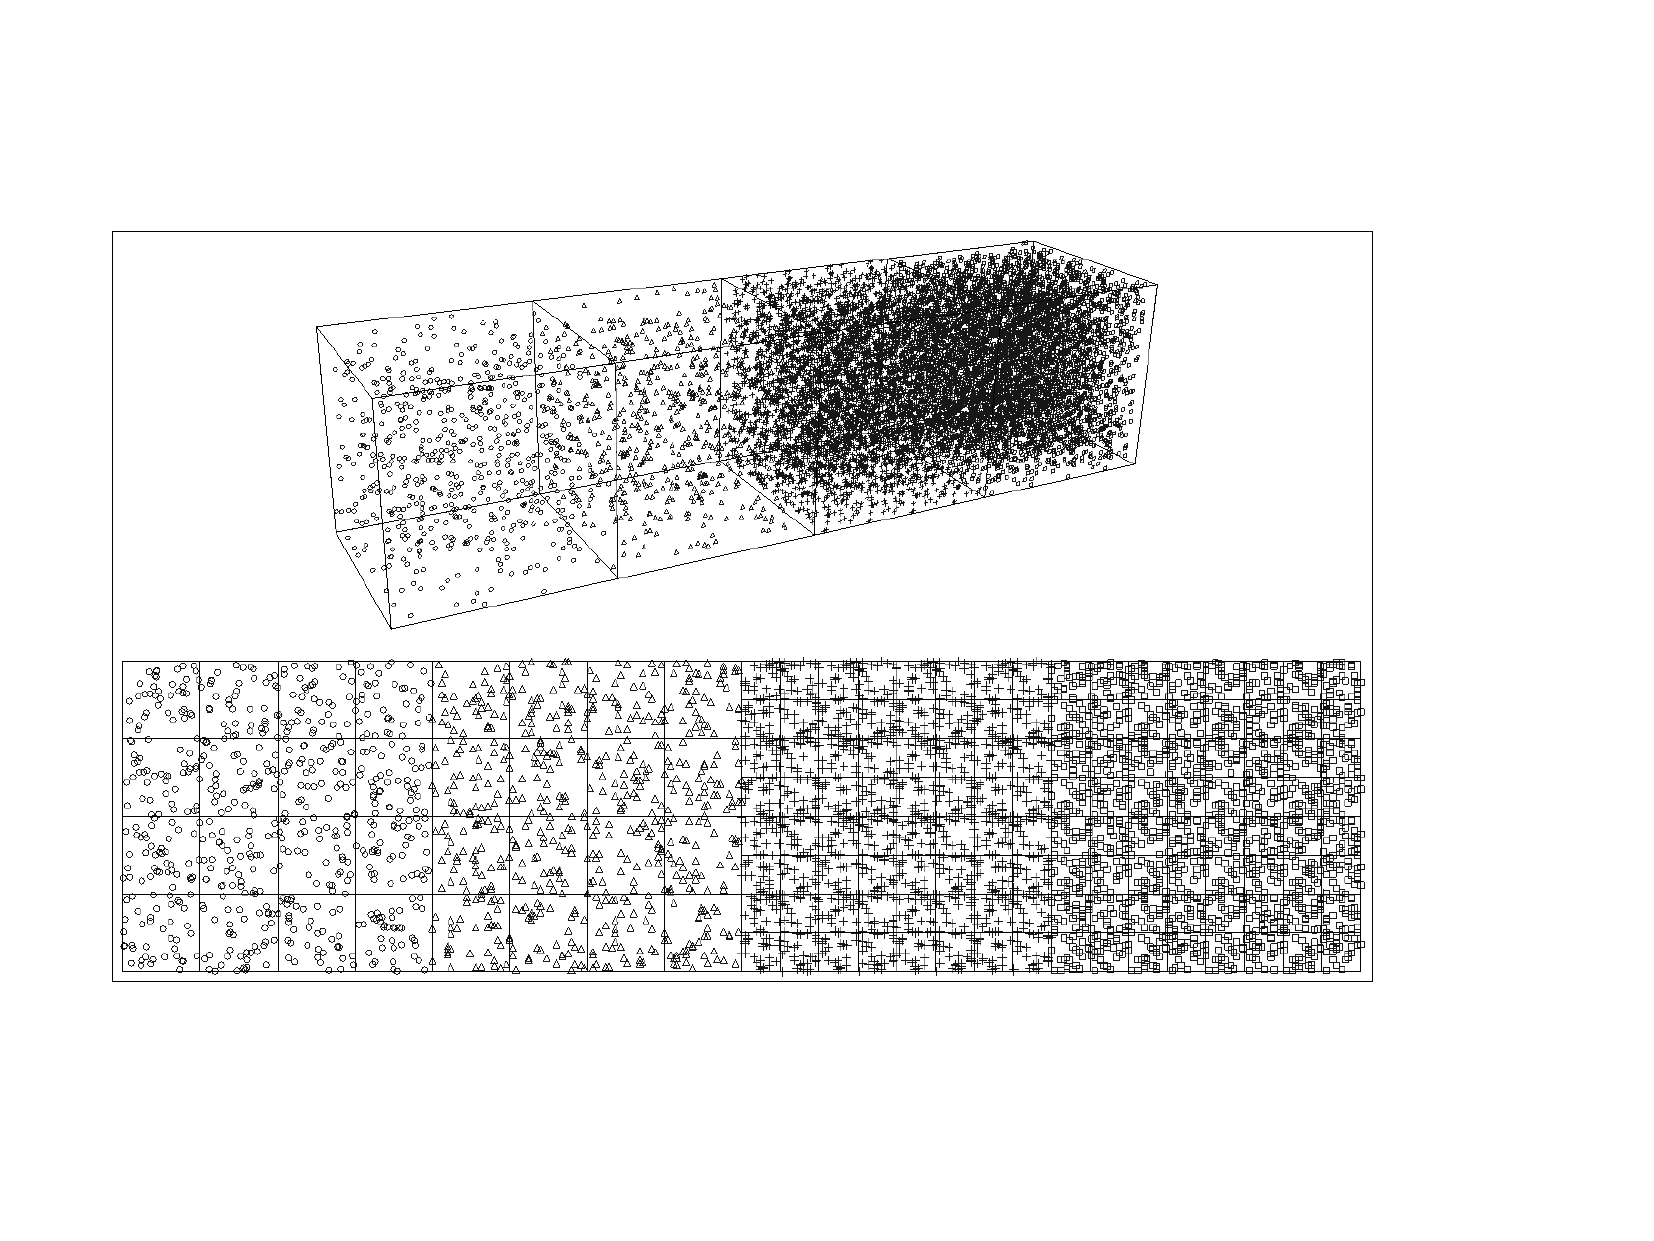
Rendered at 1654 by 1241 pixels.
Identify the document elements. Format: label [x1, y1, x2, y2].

picture [112, 231, 1373, 982]
